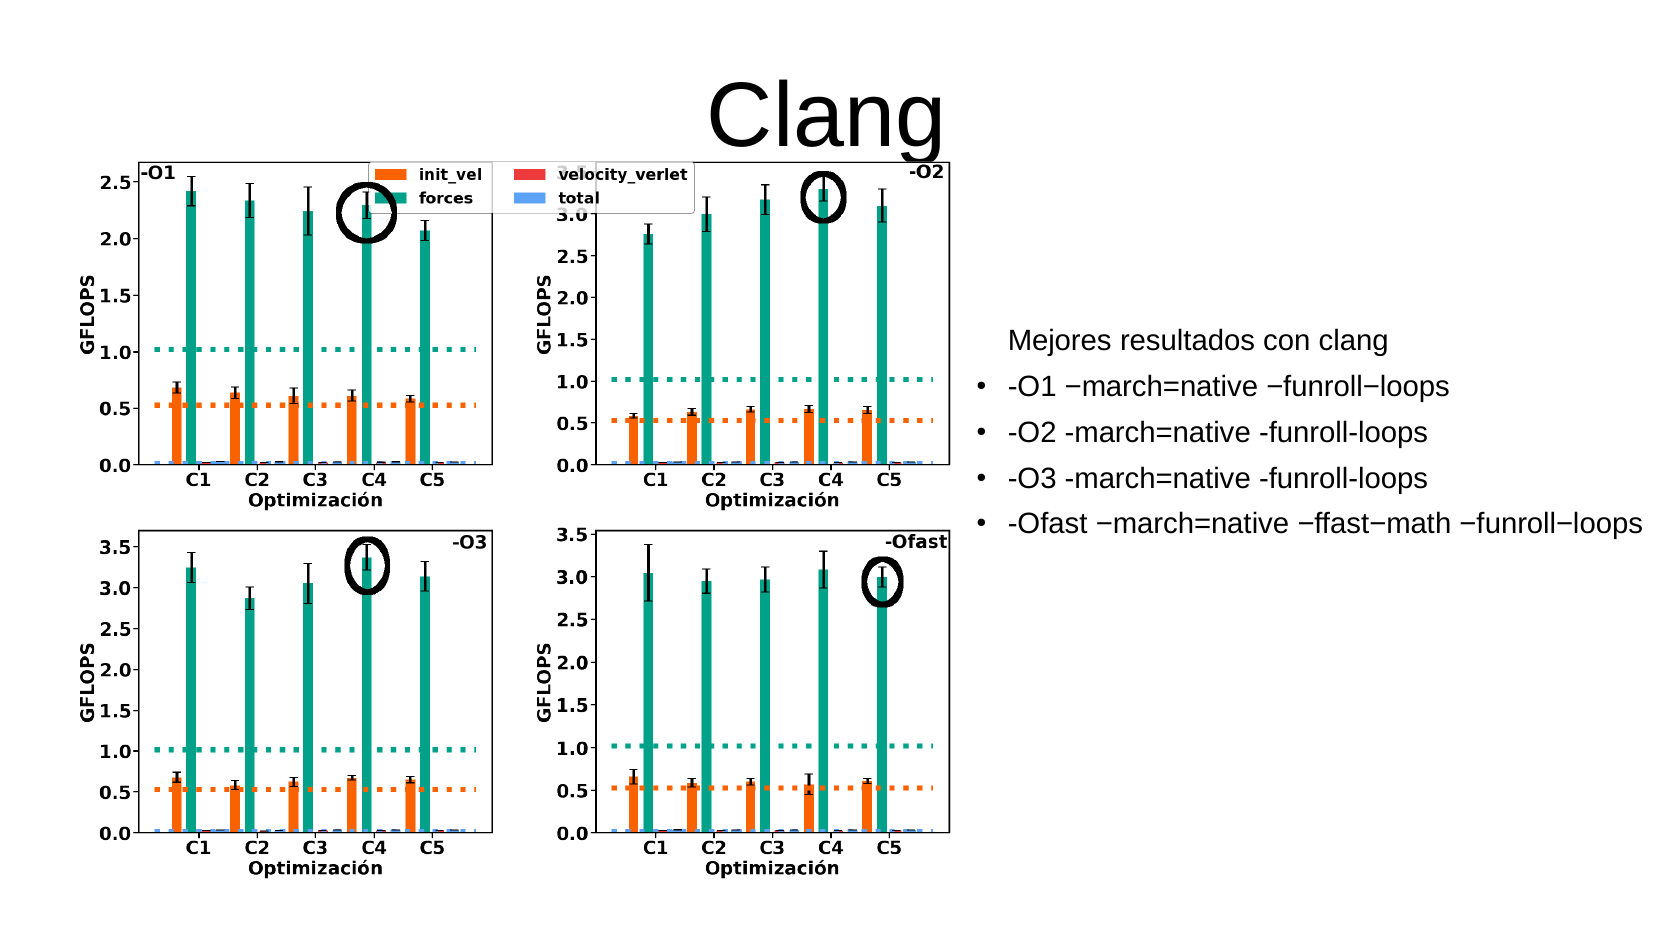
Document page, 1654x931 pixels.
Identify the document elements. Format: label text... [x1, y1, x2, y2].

title Clang [82, 37, 968, 142]
picture [59, 142, 1003, 898]
list Mejores resultados con clang -O1 −march=native −funroll−loops -O2 -march=native -funroll-loops -O3 -march=native -funroll-loops -Ofast −march=native −ffast−math −funroll−loops [968, 3, 1654, 544]
